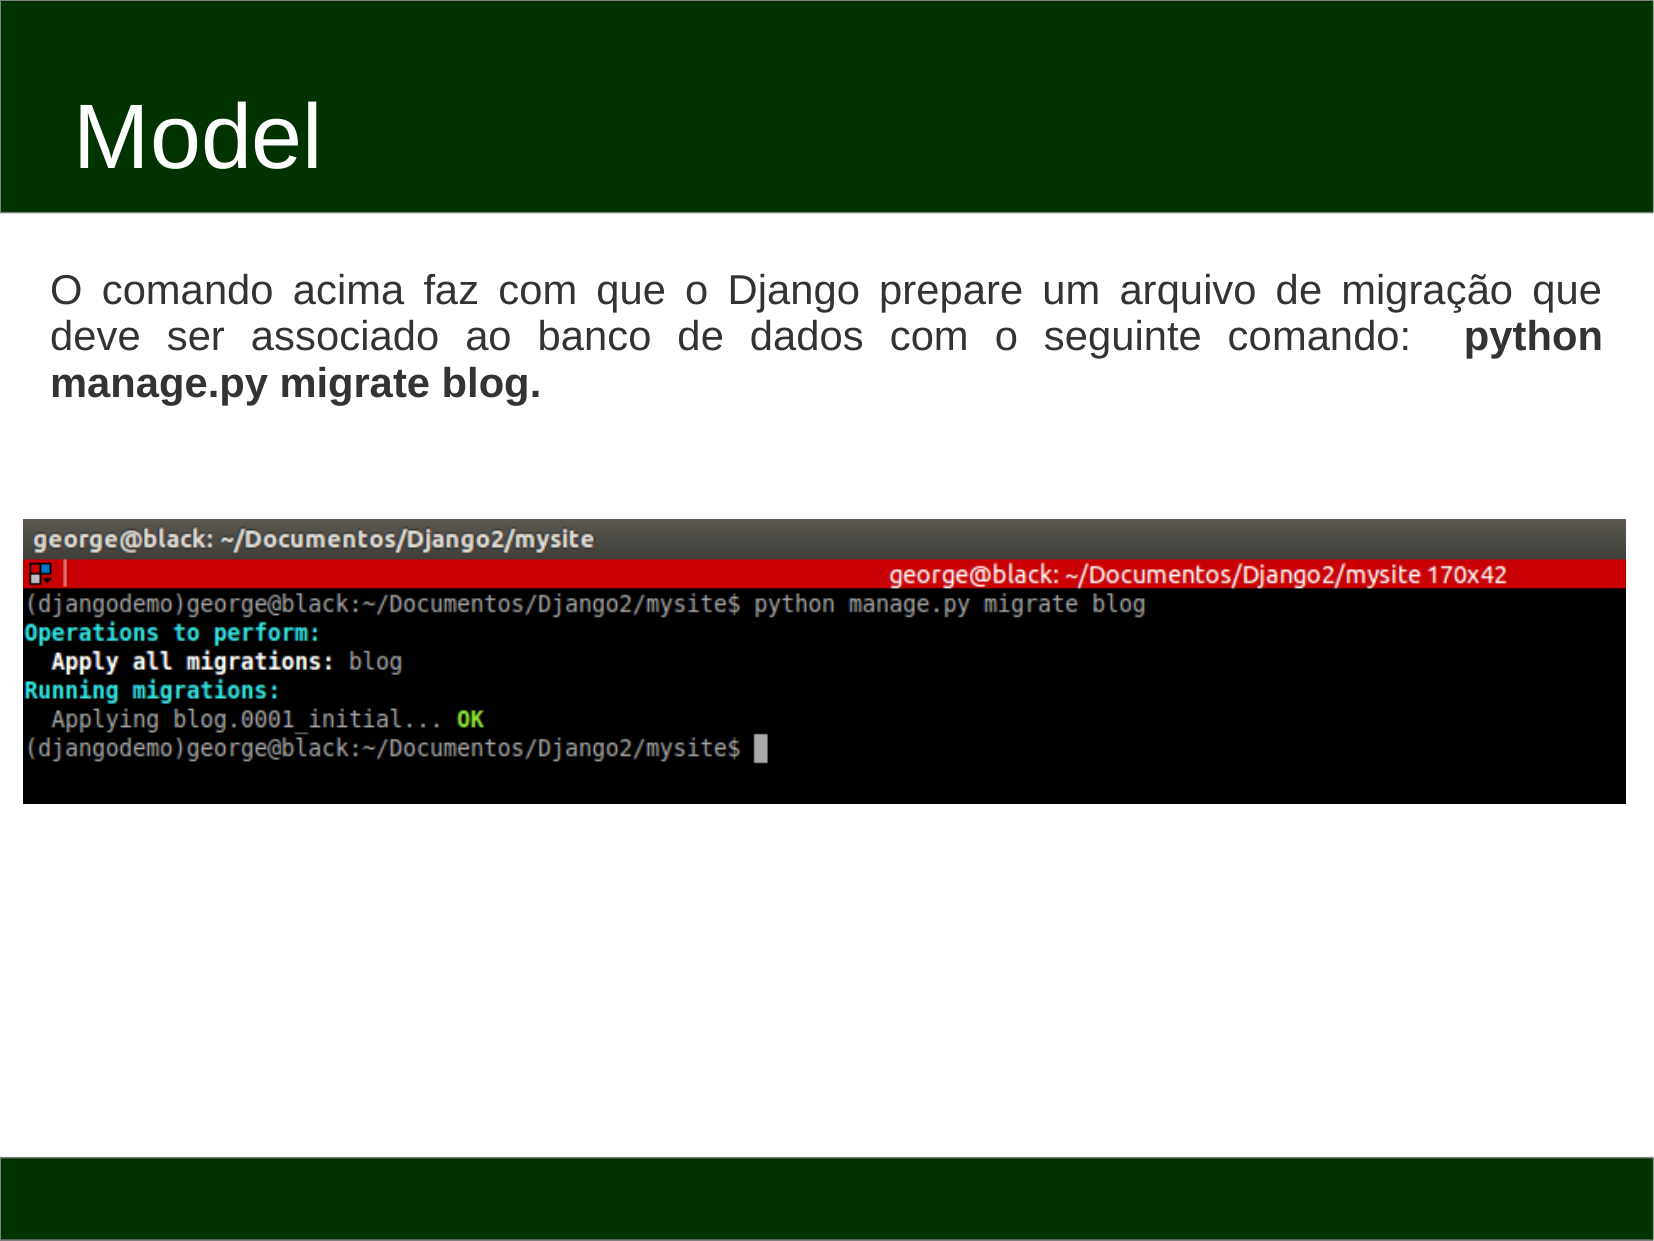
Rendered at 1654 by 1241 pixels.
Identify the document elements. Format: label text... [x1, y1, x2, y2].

picture [23, 519, 1626, 804]
text_box Model [59, 73, 1063, 259]
text_box O comando acima faz com que o Django prepare um arquivo de migração que deve ser associado ao banco de dados com o seguinte comando: python manage.py migrate blog. [35, 259, 1619, 461]
text_box [0, 0, 1654, 213]
text_box [0, 1157, 1654, 1241]
